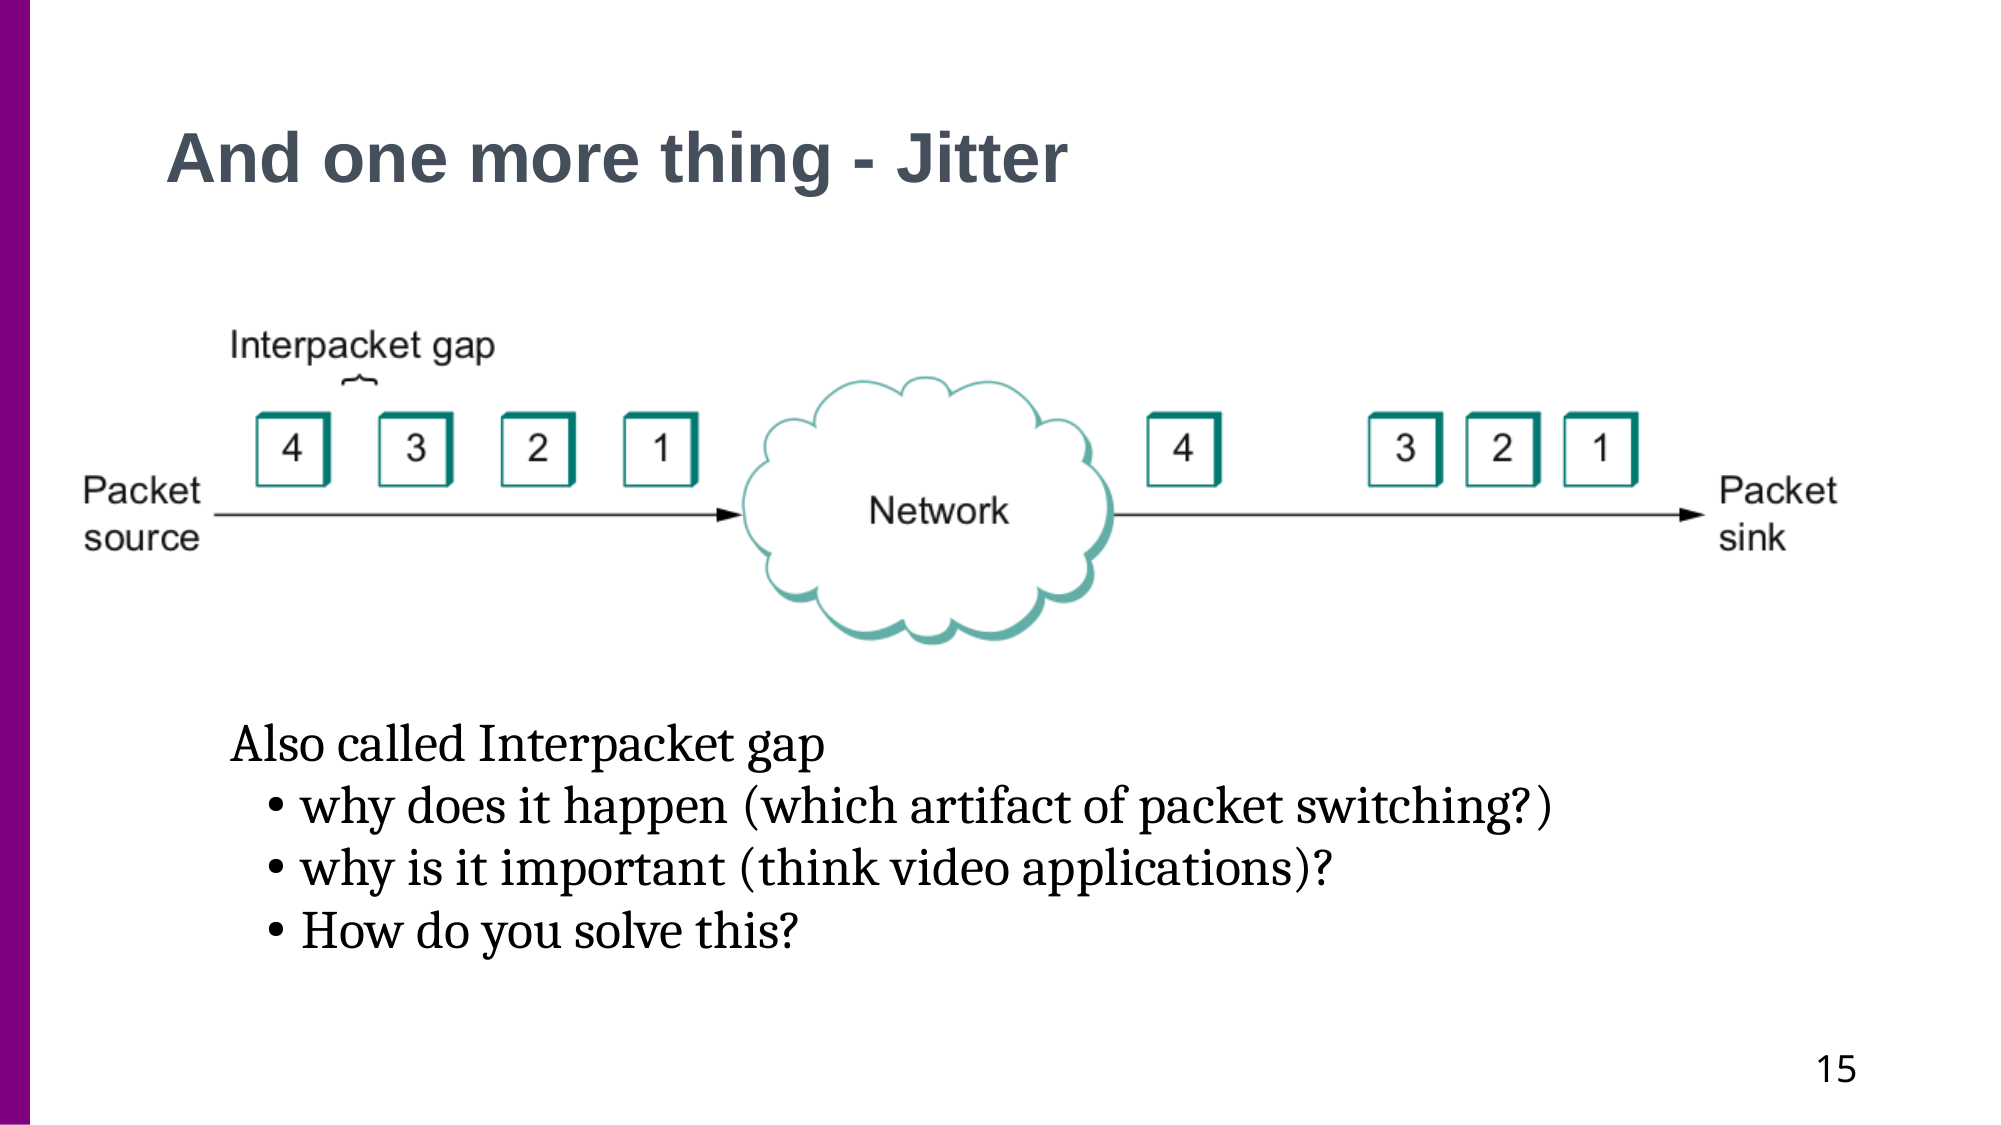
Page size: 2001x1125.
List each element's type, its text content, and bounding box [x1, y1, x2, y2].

picture [51, 236, 1958, 691]
text_box Also called Interpacket gap why does it happen (which artifact of packet switching?) why is it important (think video applications)? How do you solve this? [216, 705, 1711, 1116]
text_box And one more thing - Jitter [151, 0, 1849, 212]
